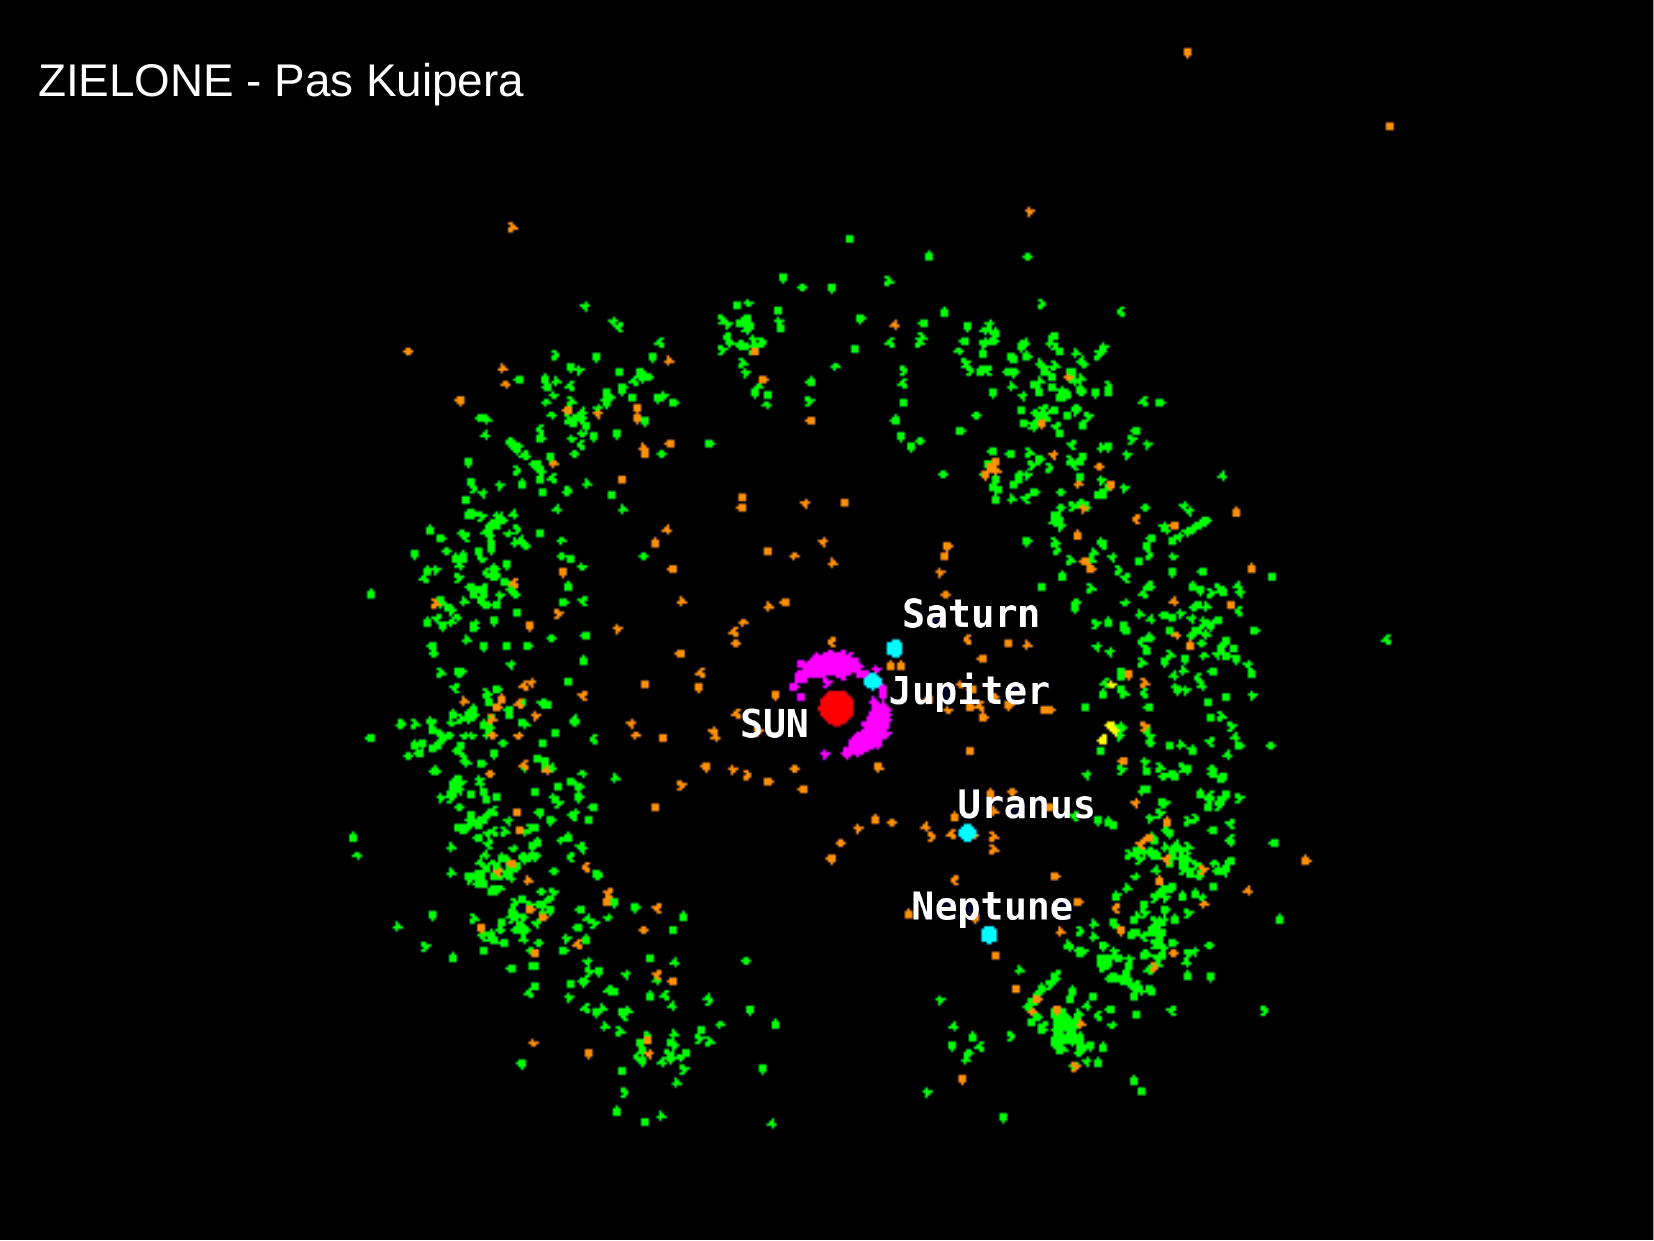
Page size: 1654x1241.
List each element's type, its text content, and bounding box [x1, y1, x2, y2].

text_box ZIELONE - Pas Kuipera [23, 47, 591, 165]
picture [302, 11, 1441, 1158]
